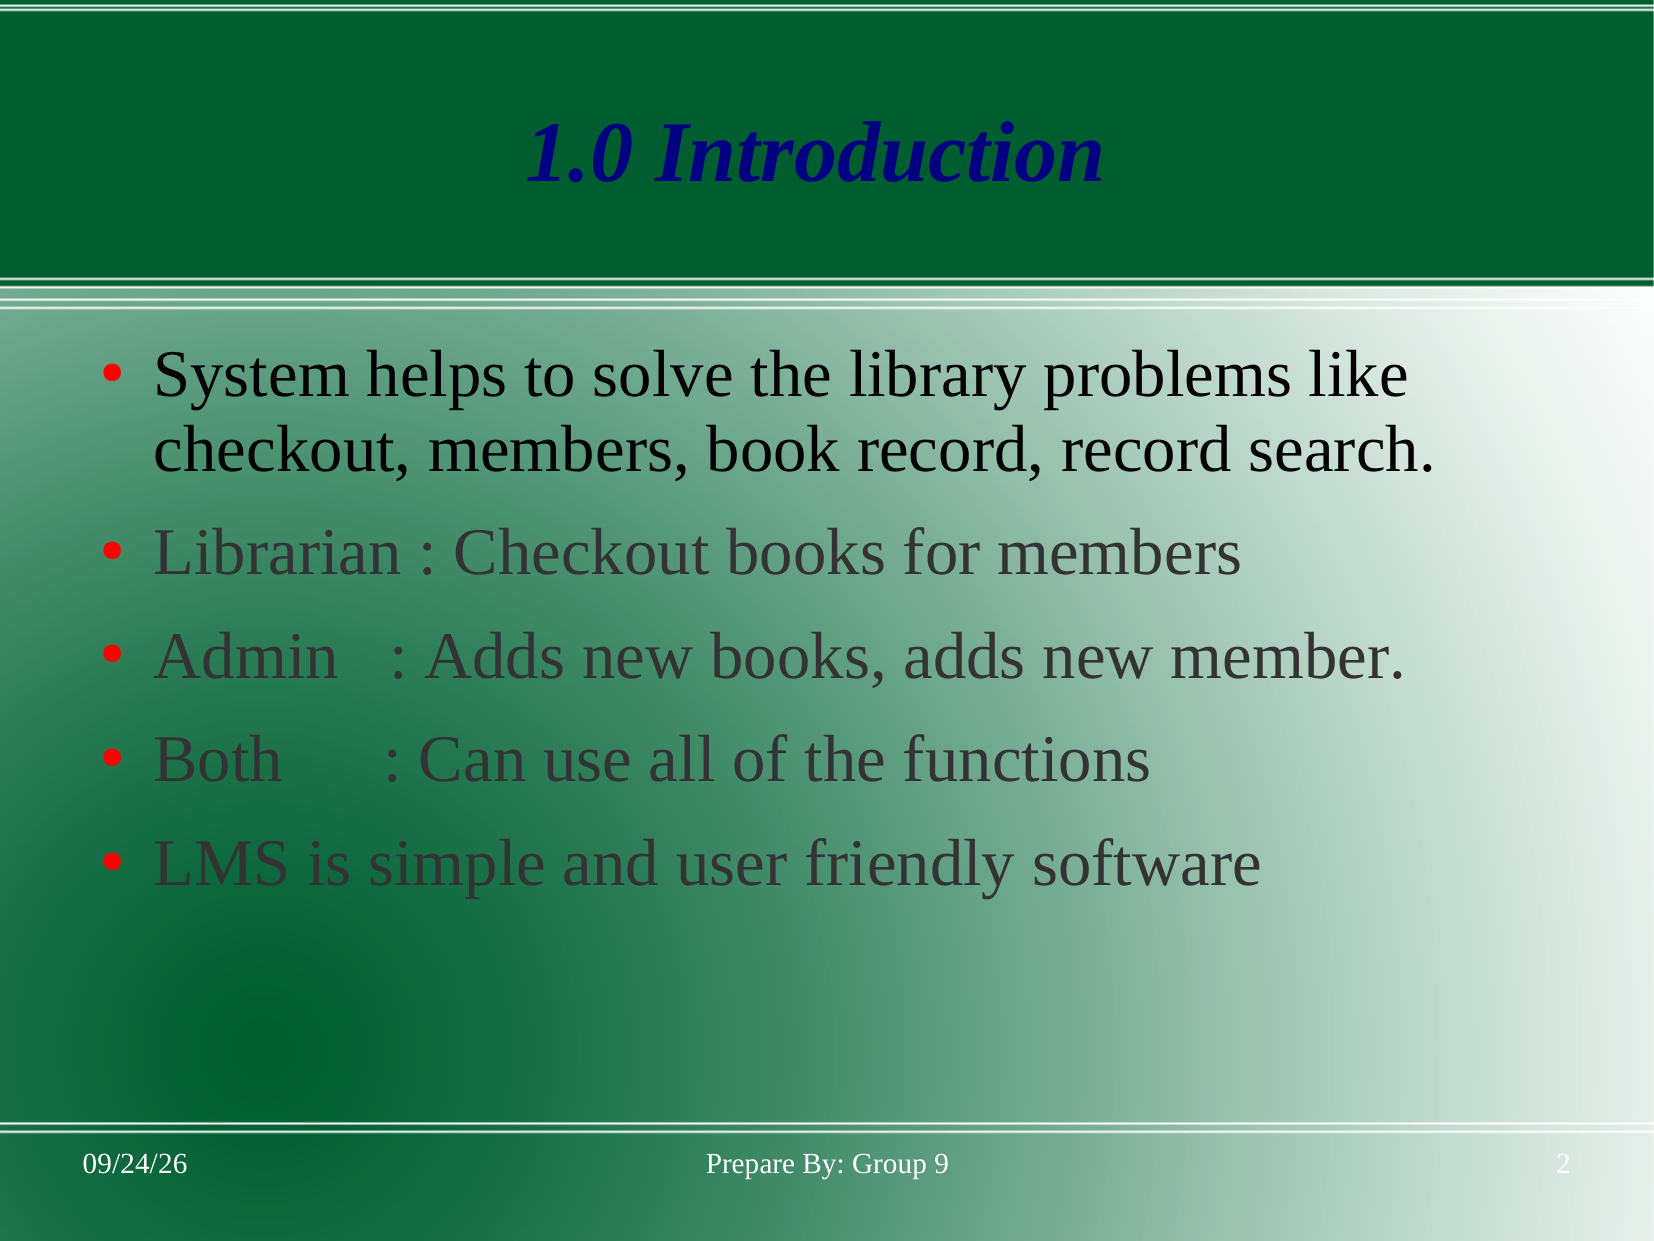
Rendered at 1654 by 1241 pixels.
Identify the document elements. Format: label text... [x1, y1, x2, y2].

list System helps to solve the library problems like checkout, members, book record, record search. Librarian : Checkout books for members Admin : Adds new books, adds new member. Both : Can use all of the functions LMS is simple and user friendly software [82, 337, 1571, 1052]
picture [0, 0, 1654, 1241]
title 1.0 Introduction [82, 49, 1571, 257]
